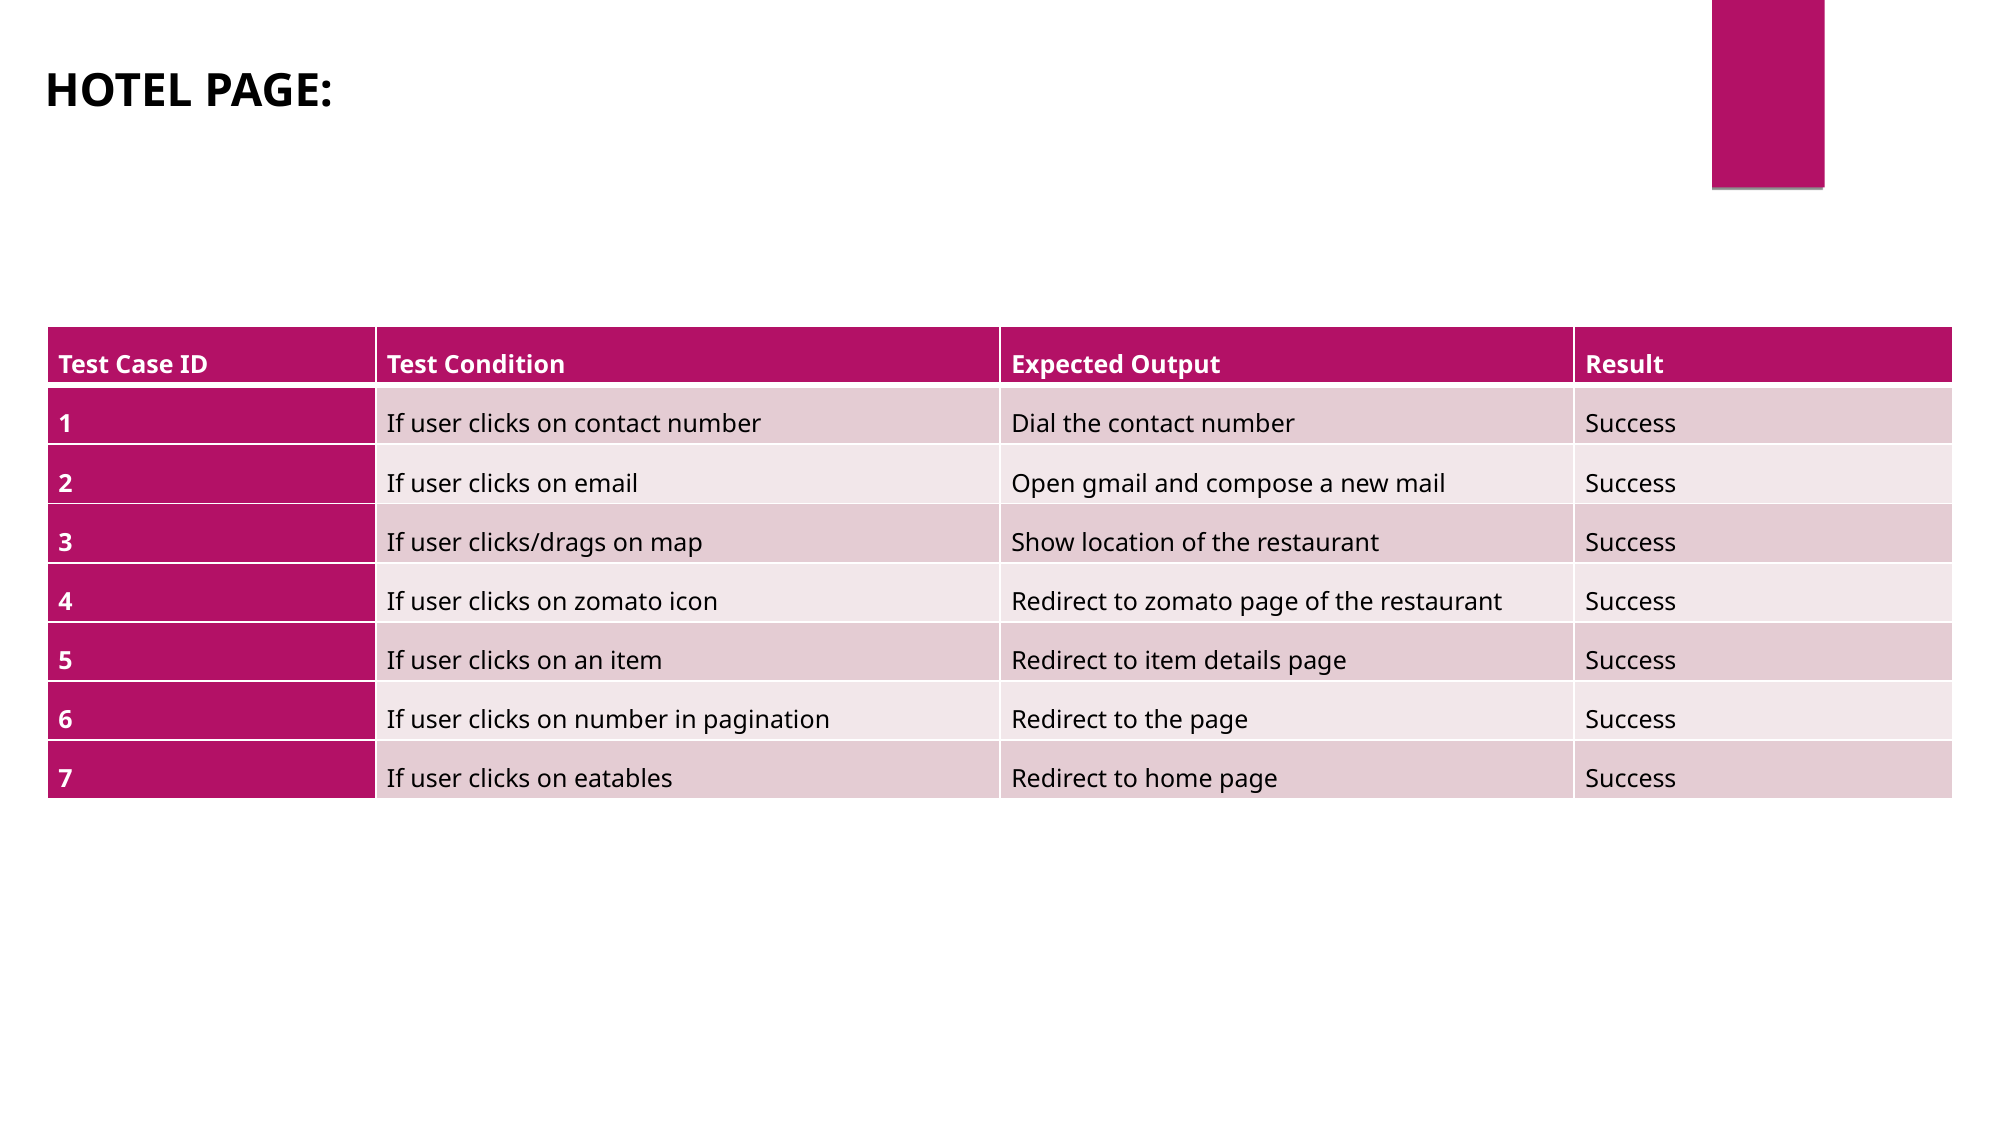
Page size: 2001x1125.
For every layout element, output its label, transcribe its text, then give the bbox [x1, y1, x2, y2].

table_cell Redirect to the page [1001, 682, 1573, 739]
table_cell If user clicks on email [377, 445, 999, 503]
table_header Test Condition [377, 327, 999, 382]
table_cell Open gmail and compose a new mail [1001, 445, 1573, 503]
table_cell Redirect to item details page [1001, 623, 1573, 680]
table_cell 4 [48, 564, 375, 621]
table_cell 6 [48, 682, 375, 739]
table_cell Redirect to home page [1001, 741, 1573, 798]
table_cell 1 [48, 388, 375, 443]
title HOTEL PAGE: [29, 29, 1467, 146]
table_cell Success [1575, 682, 1952, 739]
table_header Test Case ID [48, 327, 375, 382]
table_cell Success [1575, 623, 1952, 680]
table_cell Show location of the restaurant [1001, 504, 1573, 562]
table_cell 2 [48, 445, 375, 503]
table_header Result [1575, 327, 1952, 382]
table_cell Success [1575, 445, 1952, 503]
table_cell Dial the contact number [1001, 388, 1573, 443]
table_cell If user clicks on an item [377, 623, 999, 680]
table_cell 7 [48, 741, 375, 798]
table_cell Success [1575, 741, 1952, 798]
table_cell Success [1575, 504, 1952, 562]
table_cell If user clicks on eatables [377, 741, 999, 798]
table_cell If user clicks/drags on map [377, 504, 999, 562]
table_cell Redirect to zomato page of the restaurant [1001, 564, 1573, 621]
table_header Expected Output [1001, 327, 1573, 382]
table_cell If user clicks on contact number [377, 388, 999, 443]
table_cell 5 [48, 623, 375, 680]
table_cell Success [1575, 388, 1952, 443]
table_cell Success [1575, 564, 1952, 621]
table_cell If user clicks on number in pagination [377, 682, 999, 739]
table_cell If user clicks on zomato icon [377, 564, 999, 621]
table_cell 3 [48, 504, 375, 562]
